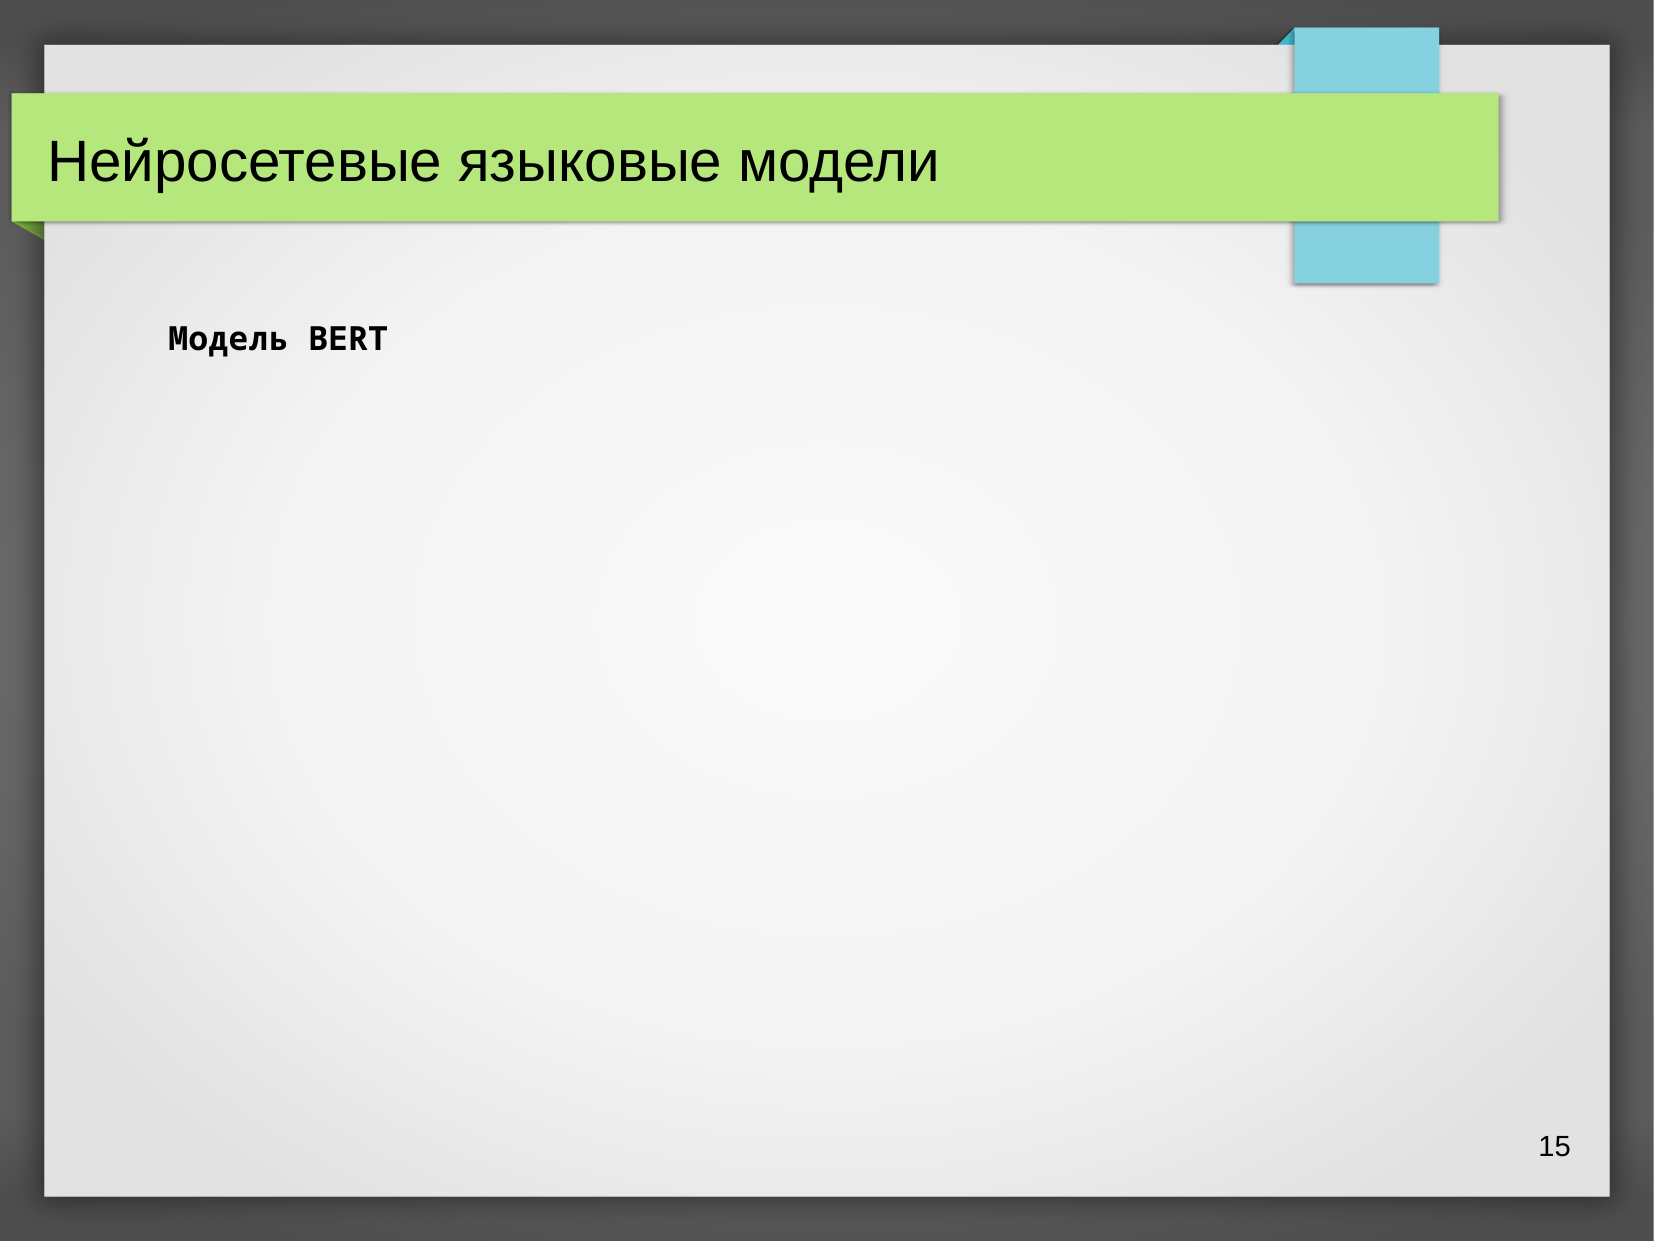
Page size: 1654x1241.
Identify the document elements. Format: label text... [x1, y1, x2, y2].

picture [0, 0, 1654, 1241]
text_box Модель BERT [153, 307, 1323, 508]
title Нейросетевые языковые модели [47, 121, 1241, 201]
